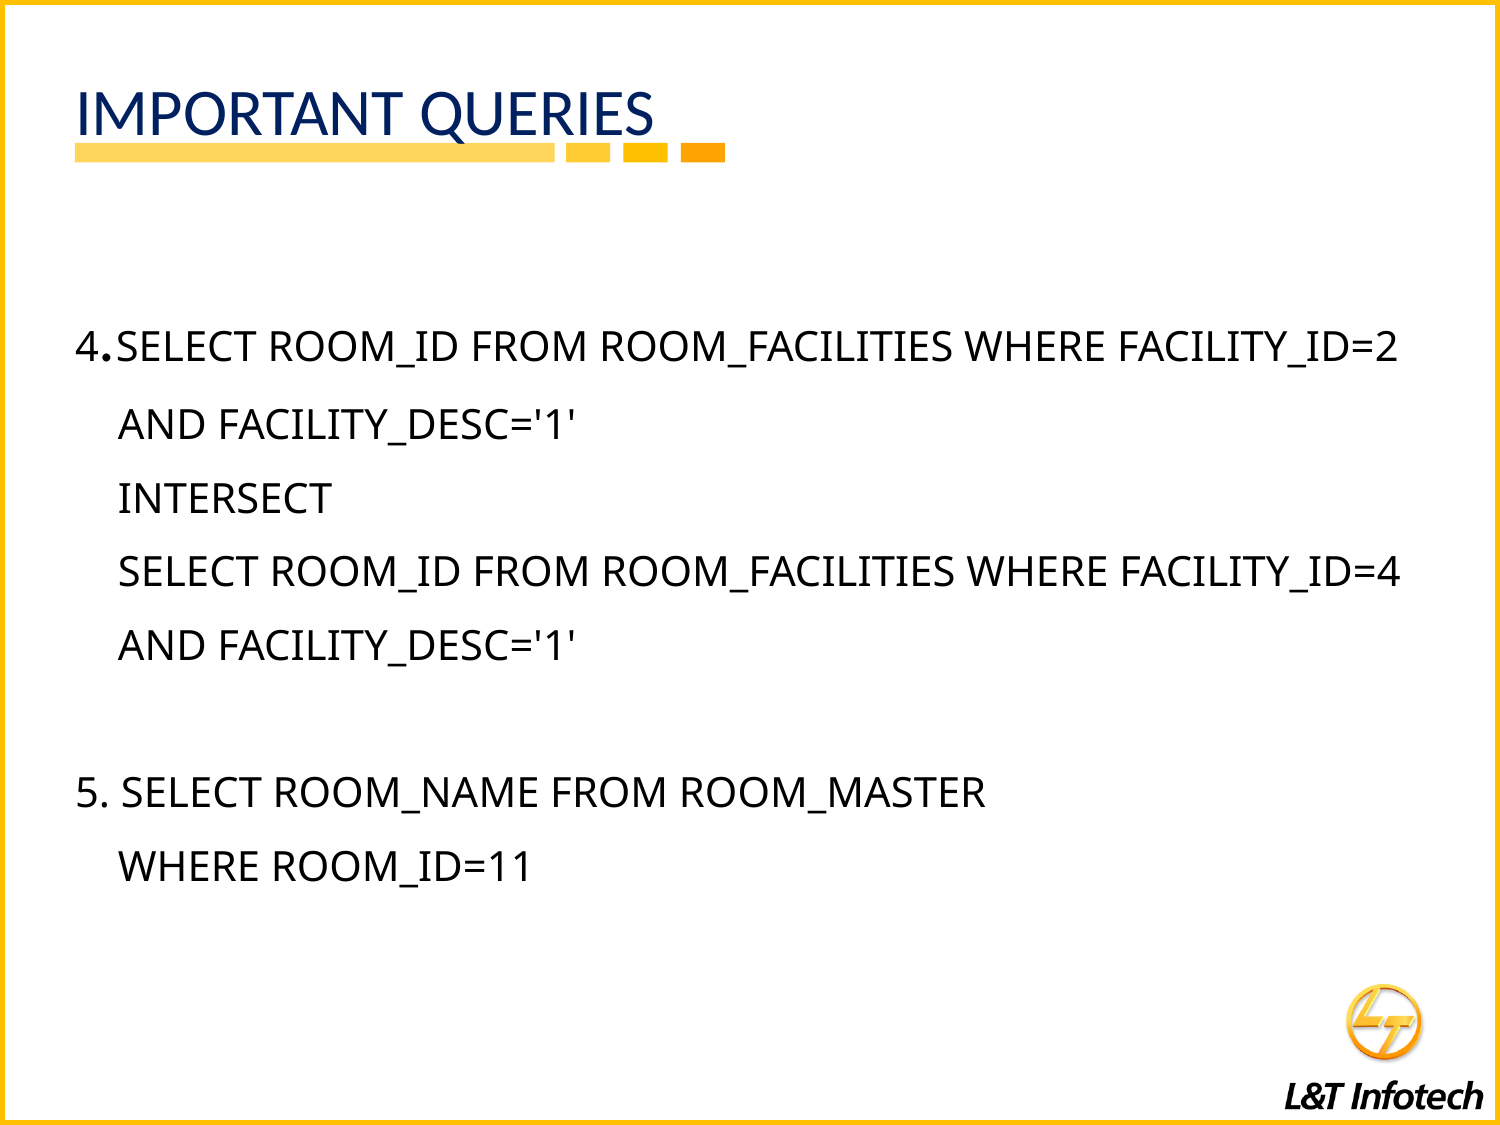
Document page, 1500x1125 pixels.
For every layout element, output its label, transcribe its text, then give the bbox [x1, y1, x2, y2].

picture [1263, 960, 1495, 1120]
title IMPORTANT QUERIES [75, 69, 1426, 168]
subtitle 4.SELECT ROOM_ID FROM ROOM_FACILITIES WHERE FACILITY_ID=2 AND FACILITY_DESC='1' INTERSECT SELECT ROOM_ID FROM ROOM_FACILITIES WHERE FACILITY_ID=4 AND FACILITY_DESC='1' 5. SELECT ROOM_NAME FROM ROOM_MASTER WHERE ROOM_ID=11 [75, 207, 1426, 998]
